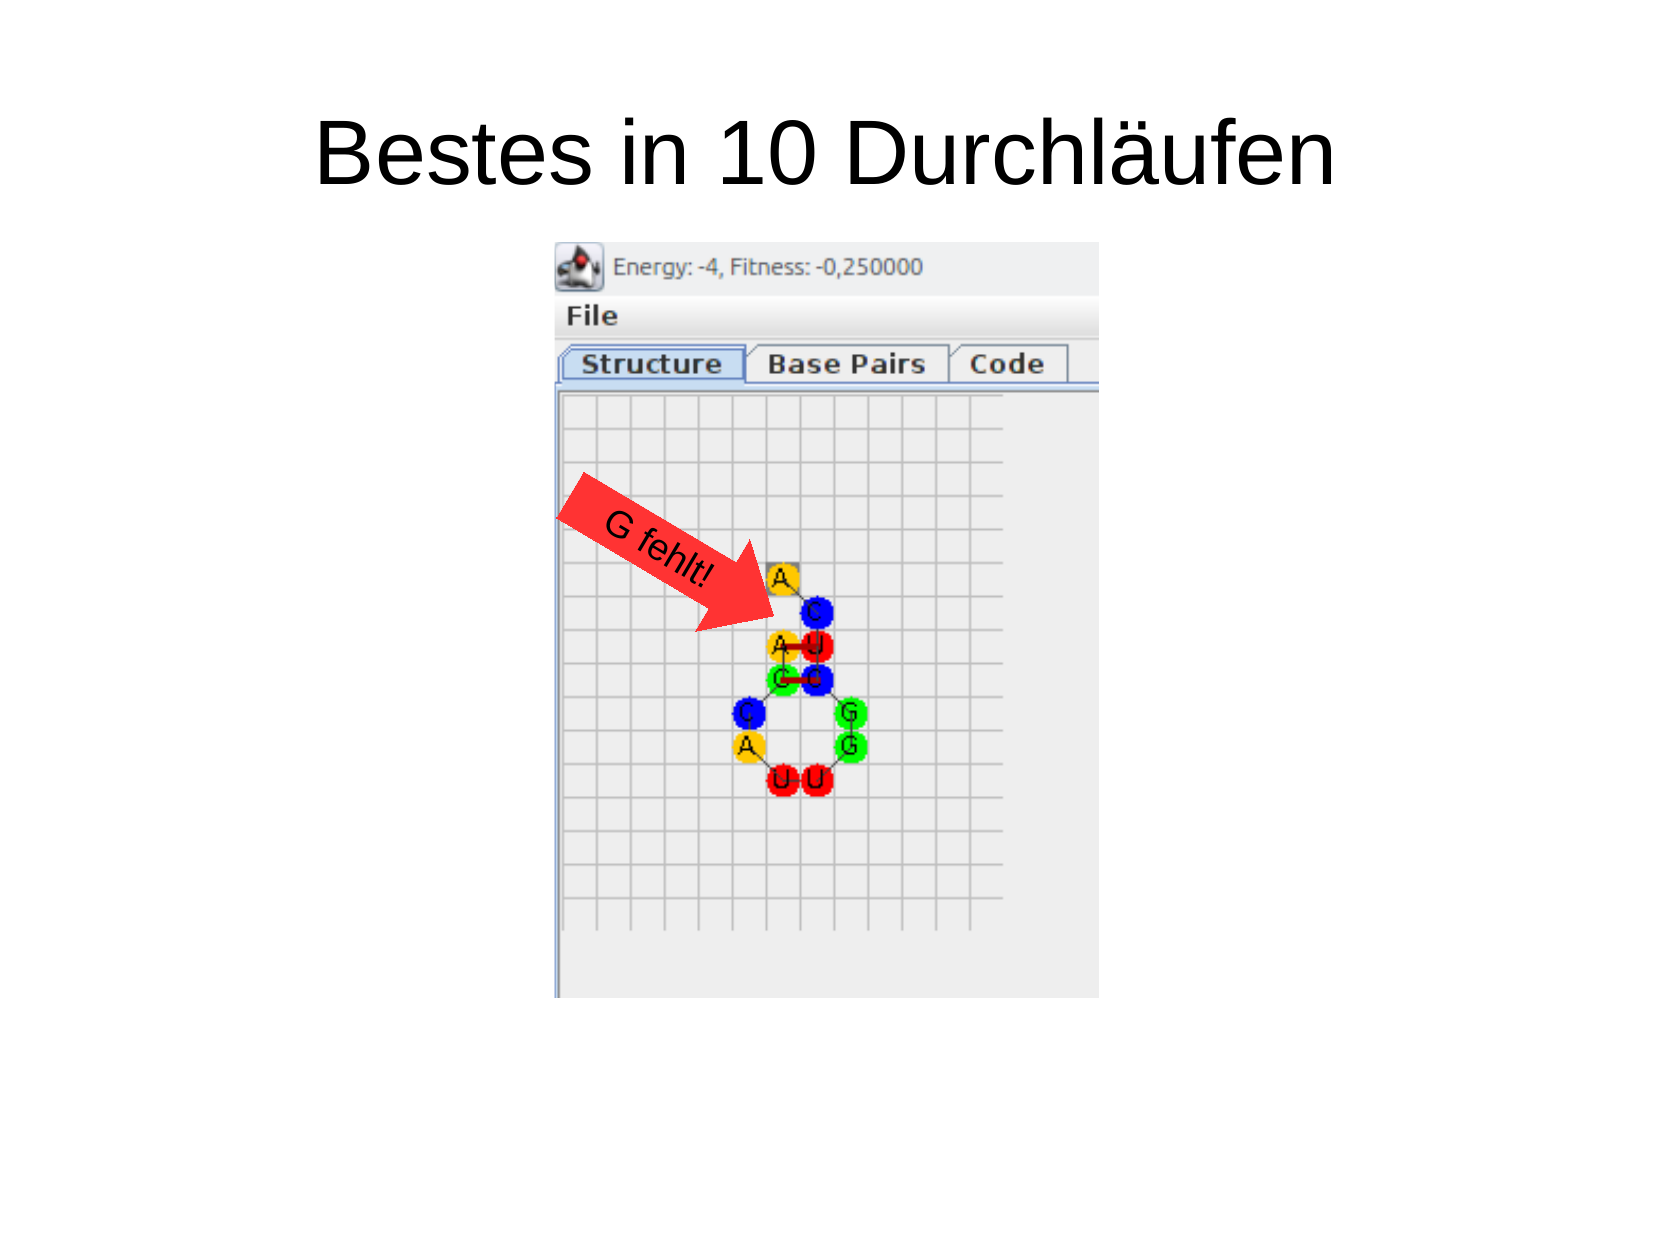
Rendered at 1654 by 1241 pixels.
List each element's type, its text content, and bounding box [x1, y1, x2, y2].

title Bestes in 10 Durchläufen [82, 49, 1571, 257]
picture [554, 242, 1099, 998]
text_box G fehlt! [556, 472, 774, 632]
